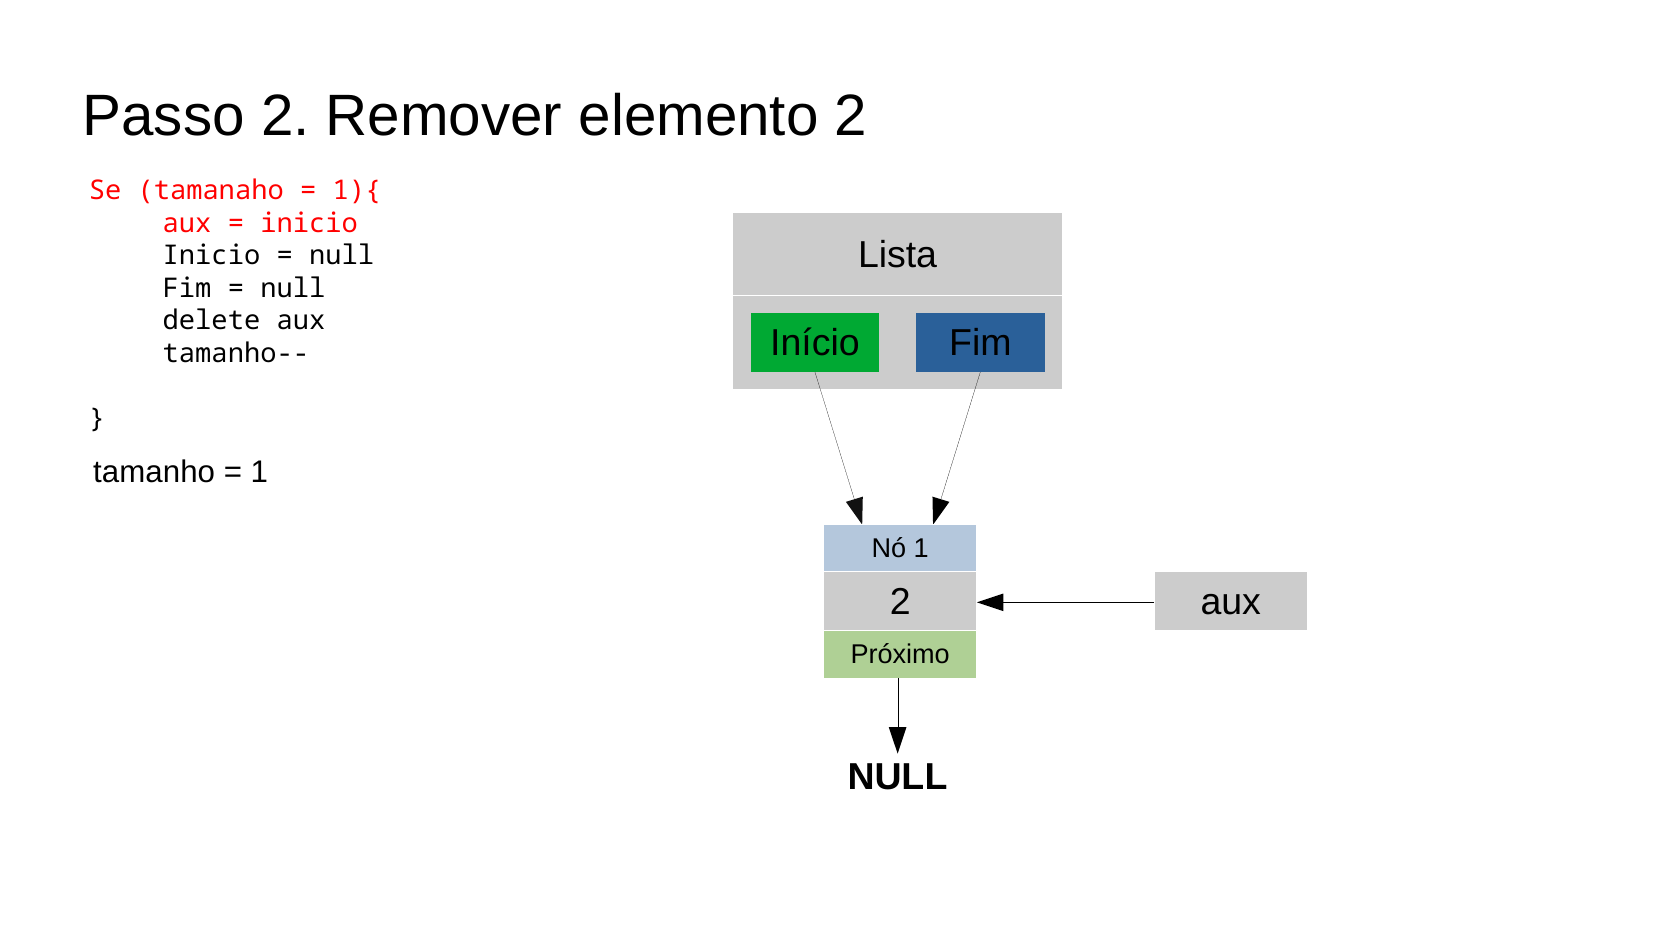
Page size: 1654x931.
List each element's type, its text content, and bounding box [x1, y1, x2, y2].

text_box Próximo [823, 630, 977, 679]
text_box Lista [732, 212, 1063, 295]
text_box Nó 1 [823, 524, 977, 572]
text_box NULL [832, 747, 963, 805]
text_box aux [1154, 571, 1308, 631]
text_box Fim [915, 312, 1046, 373]
text_box tamanho = 1 [78, 446, 284, 497]
text_box Se (tamanaho = 1){ aux = inicio Inicio = null Fim = null delete aux tamanho-- } [74, 165, 556, 440]
text_box Início [750, 312, 880, 373]
title Passo 2. Remover elemento 2 [82, 37, 1571, 193]
text_box 2 [823, 572, 977, 630]
text_box [732, 295, 1063, 390]
